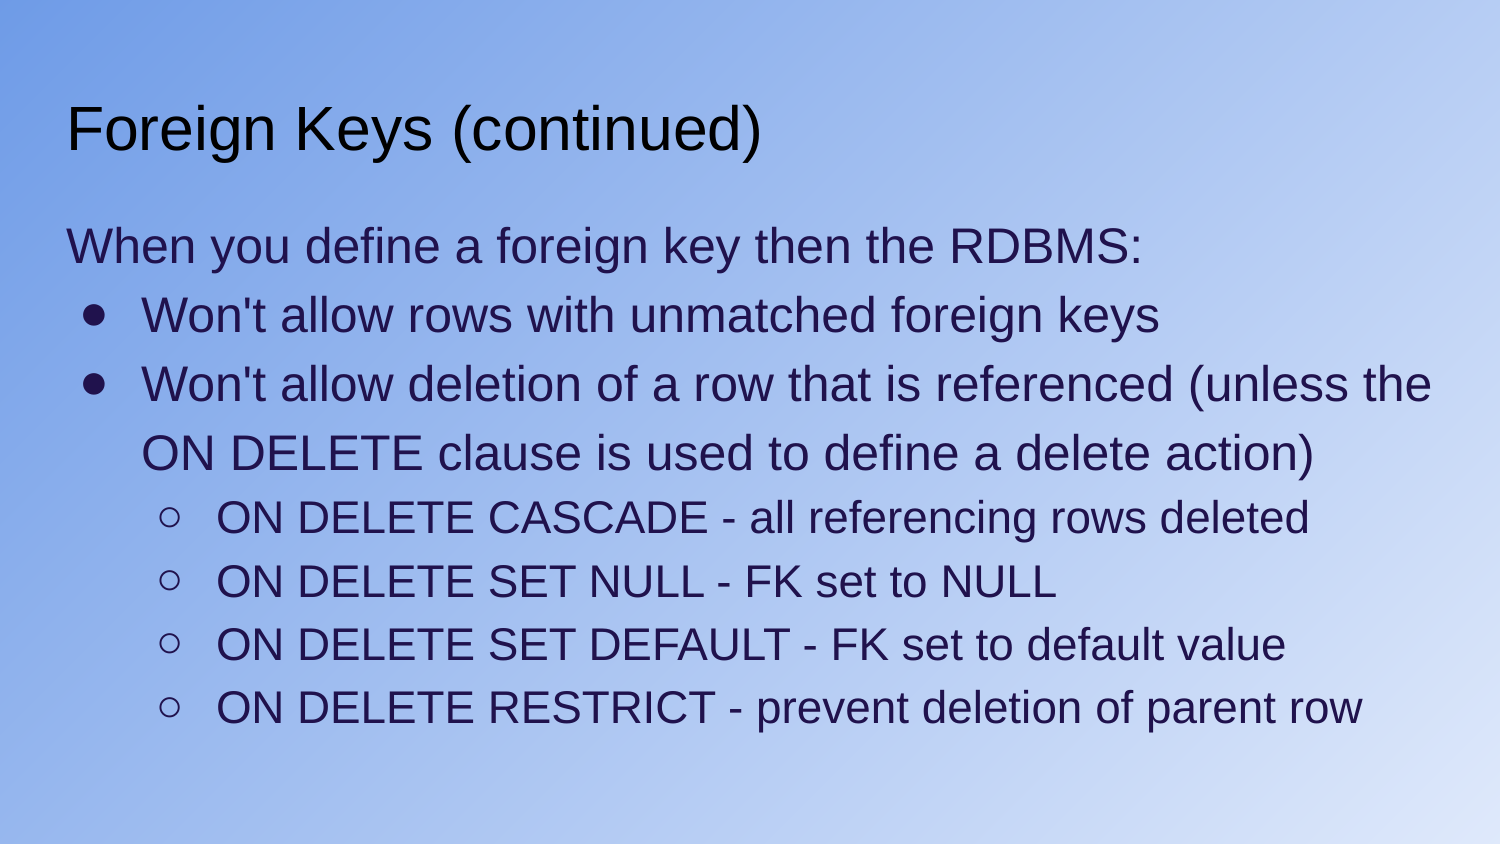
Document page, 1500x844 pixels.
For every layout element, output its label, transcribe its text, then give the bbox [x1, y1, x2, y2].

list When you define a foreign key then the RDBMS: Won't allow rows with unmatched foreign keys Won't allow deletion of a row that is referenced (unless the ON DELETE clause is used to define a delete action) ON DELETE CASCADE - all referencing rows deleted ON DELETE SET NULL - FK set to NULL ON DELETE SET DEFAULT - FK set to default value ON DELETE RESTRICT - prevent deletion of parent row [51, 189, 1449, 750]
title Foreign Keys (continued) [51, 72, 1449, 167]
